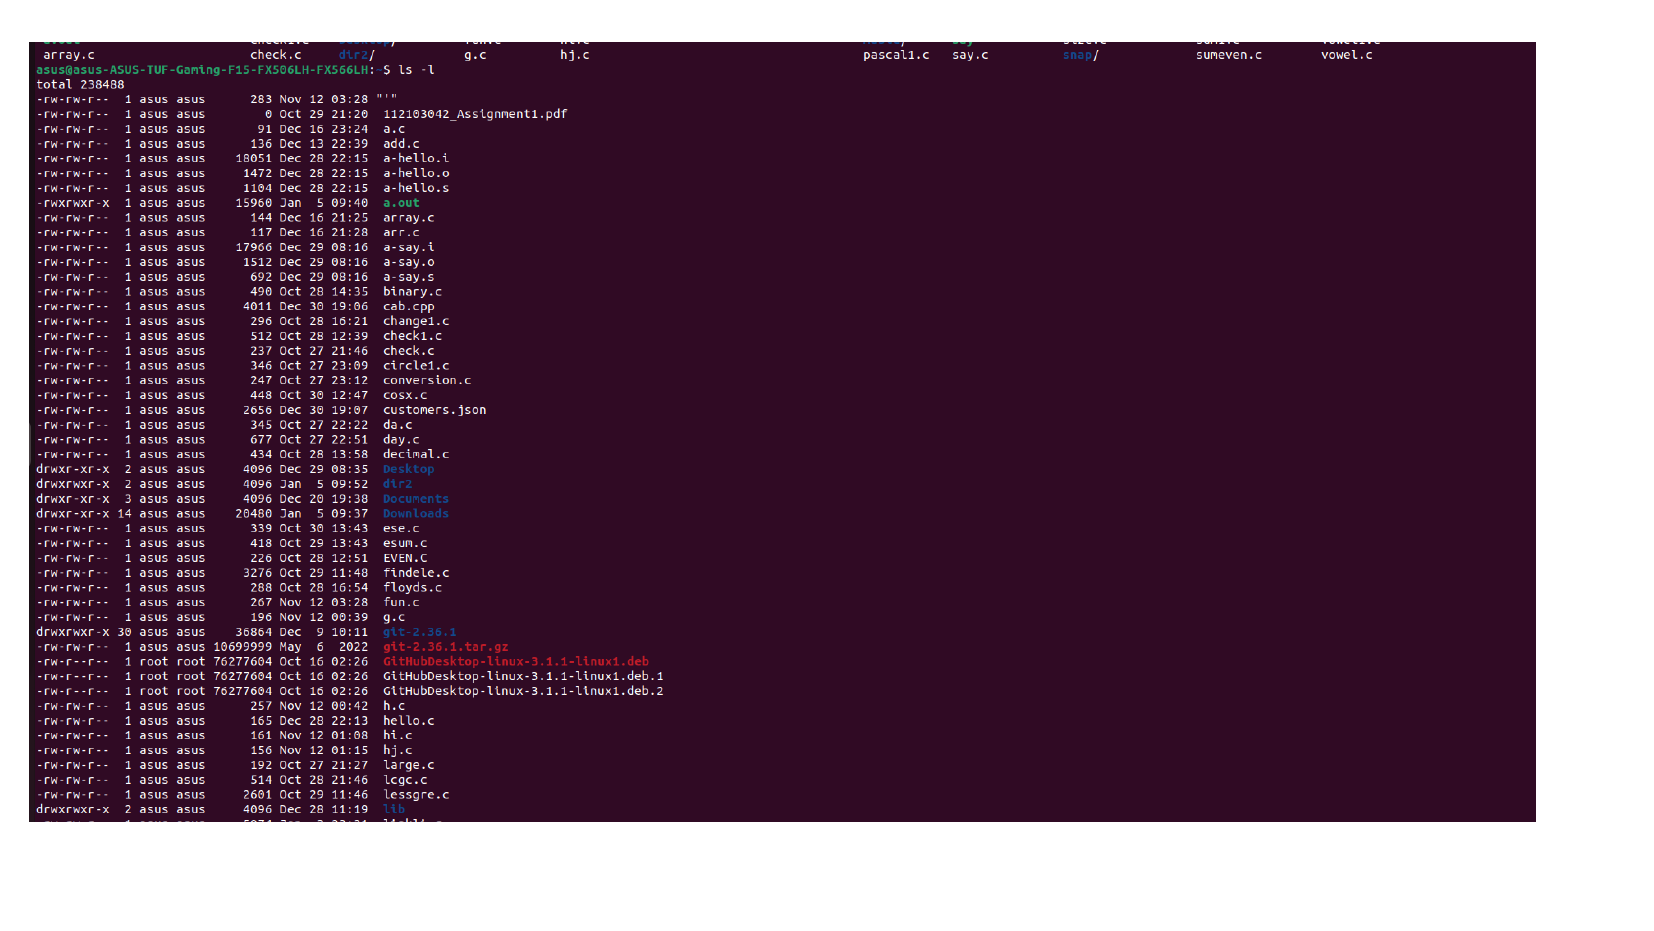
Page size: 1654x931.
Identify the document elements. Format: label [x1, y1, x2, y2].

picture [29, 42, 1536, 822]
